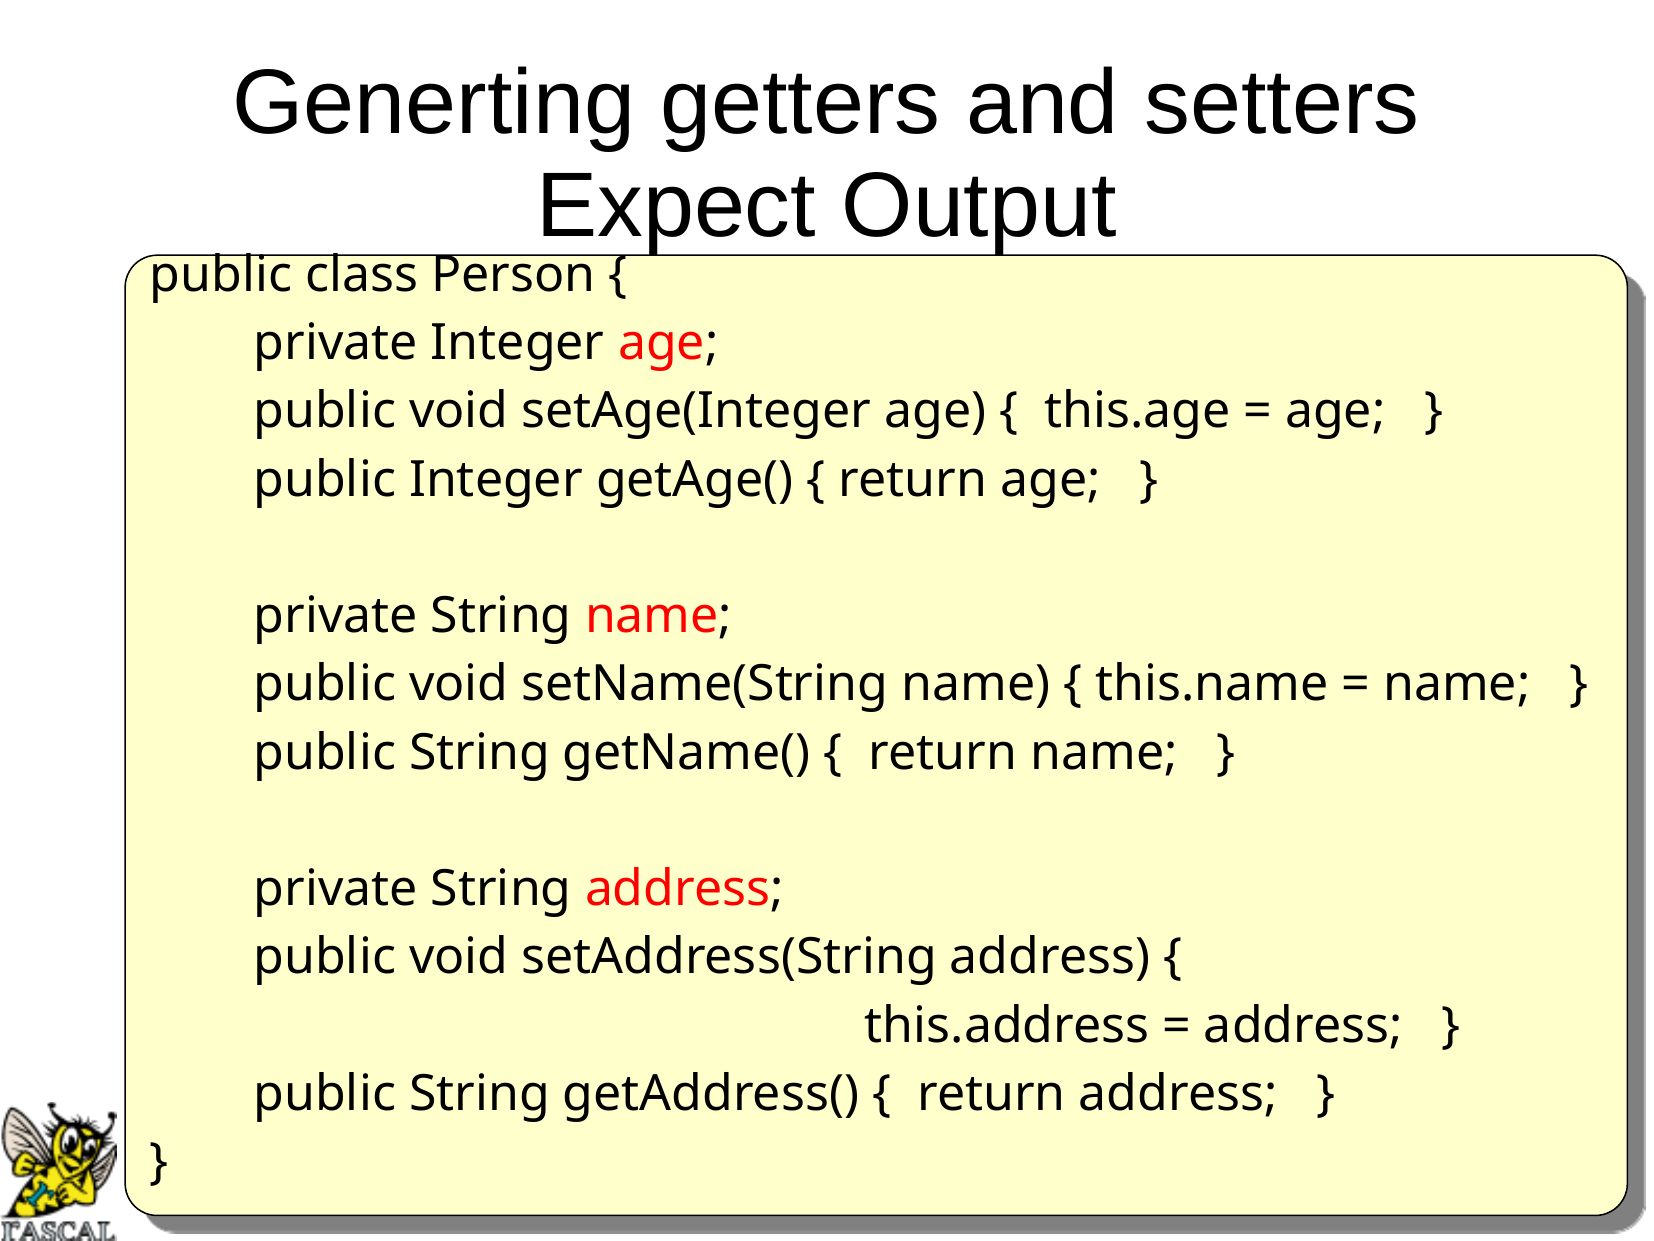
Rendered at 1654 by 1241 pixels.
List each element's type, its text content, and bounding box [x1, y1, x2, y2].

picture [0, 1102, 117, 1241]
text_box [125, 264, 135, 1207]
text_box public class Person { private Integer age; public void setAge(Integer age) { this.age = age; } public Integer getAge() { return age; } private String name; public void setName(String name) { this.name = name; } public String getName() { return name; } private String address; public void setAddress(String address) { this.address = address; } public String getAddress() { return address; } } [135, 230, 1640, 1241]
title Generting getters and setters Expect Output [82, 49, 1571, 257]
